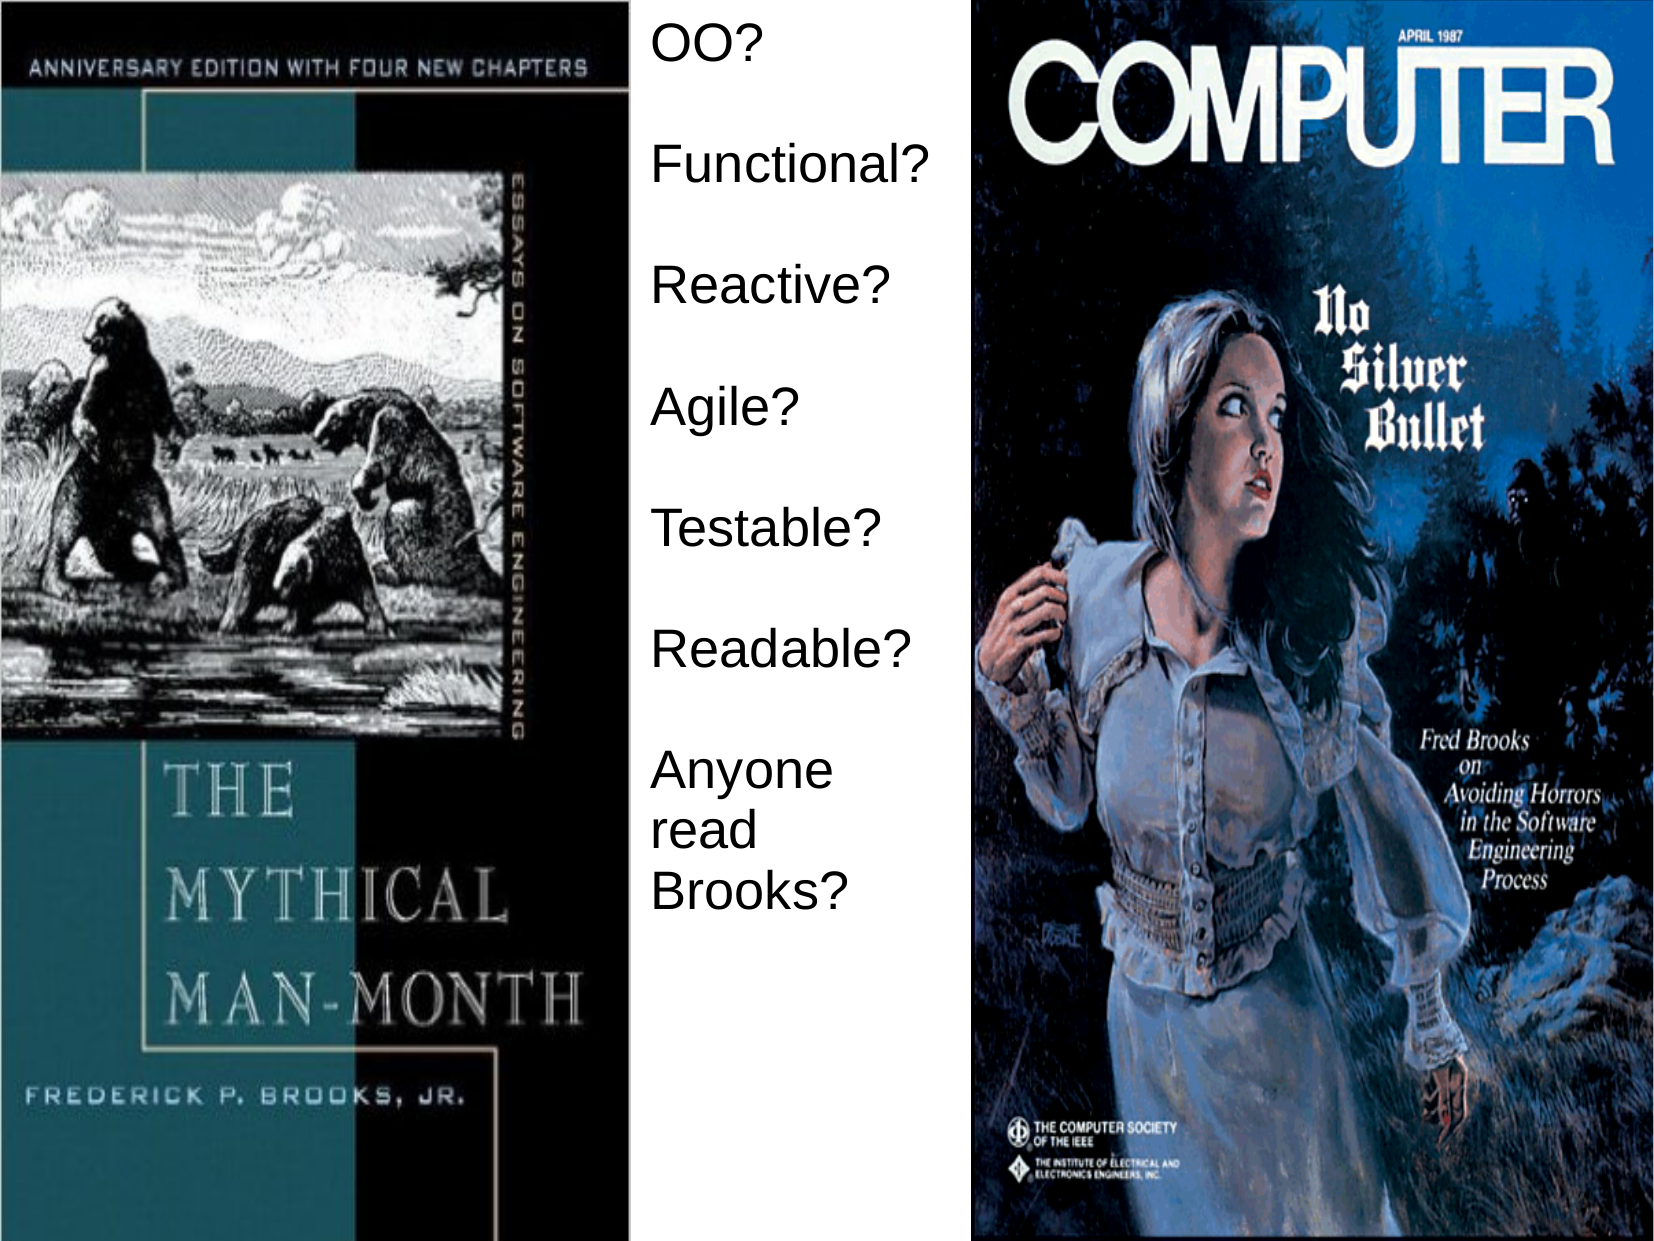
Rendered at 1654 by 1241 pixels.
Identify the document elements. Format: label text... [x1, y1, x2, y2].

text_box OO? Functional? Reactive? Agile? Testable? Readable? Anyone read Brooks? [635, 5, 972, 1241]
picture [0, 0, 631, 1241]
picture [971, 0, 1654, 1241]
